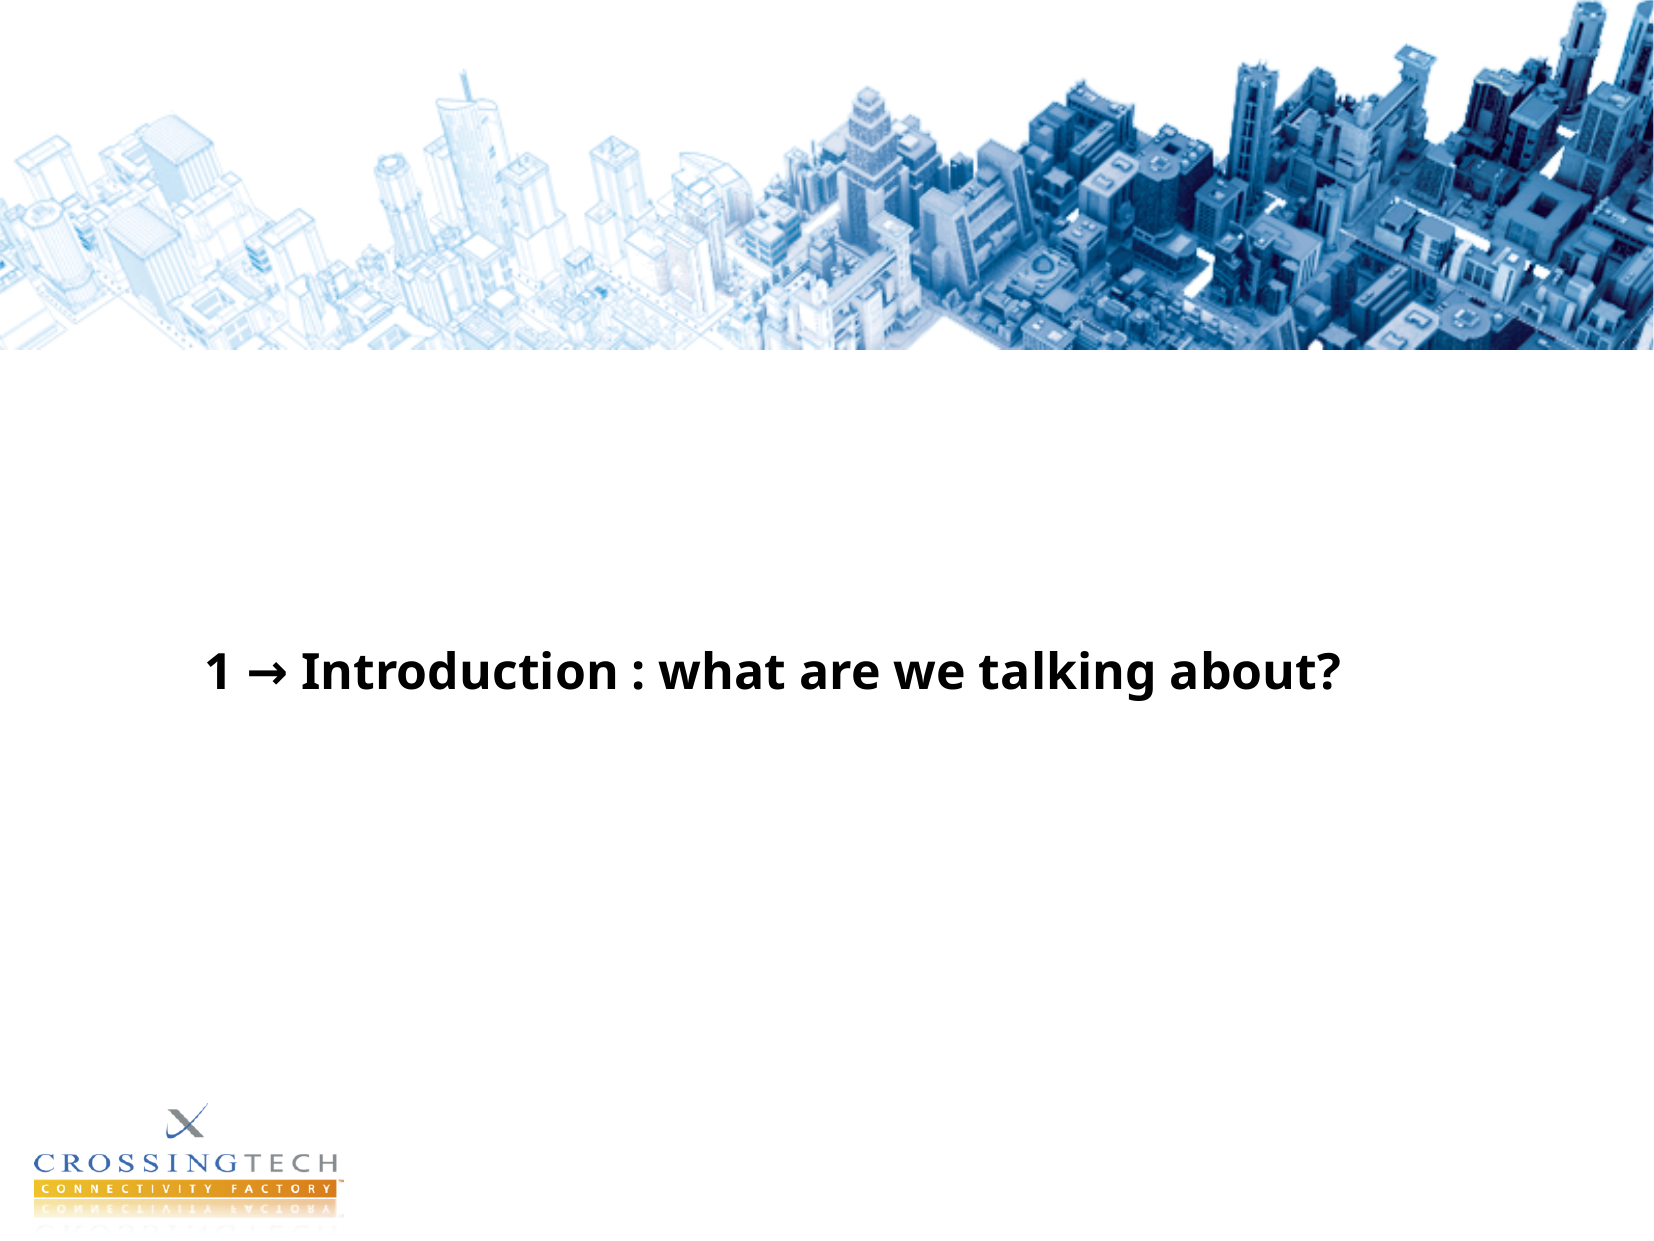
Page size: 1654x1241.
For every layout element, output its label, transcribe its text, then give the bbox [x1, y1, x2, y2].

text_box 1 → Introduction : what are we talking about? [190, 560, 1576, 751]
picture [34, 1103, 344, 1237]
picture [0, 0, 1654, 350]
